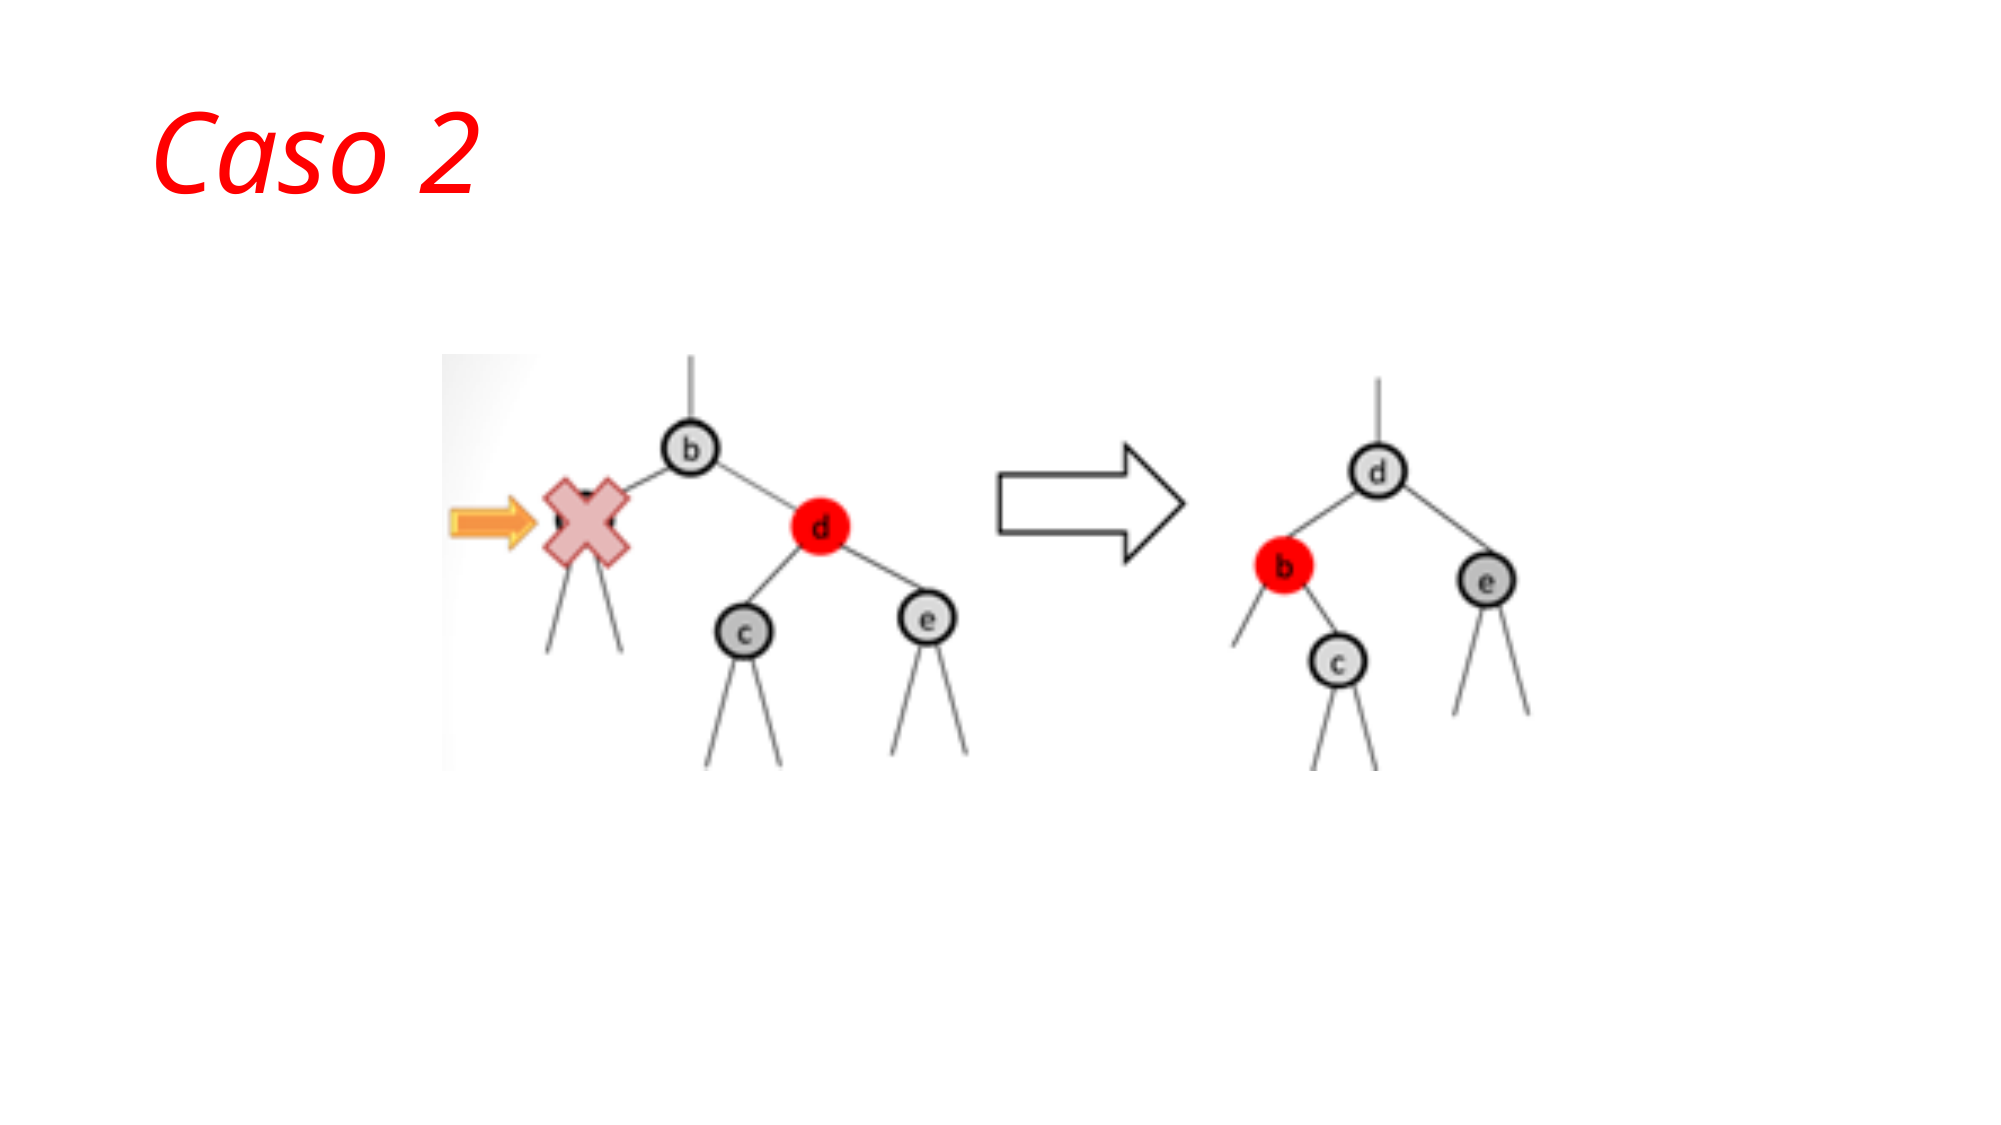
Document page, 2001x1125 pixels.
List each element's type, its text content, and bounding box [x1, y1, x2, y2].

picture [442, 354, 1558, 771]
text_box Caso 2 [133, 73, 844, 225]
